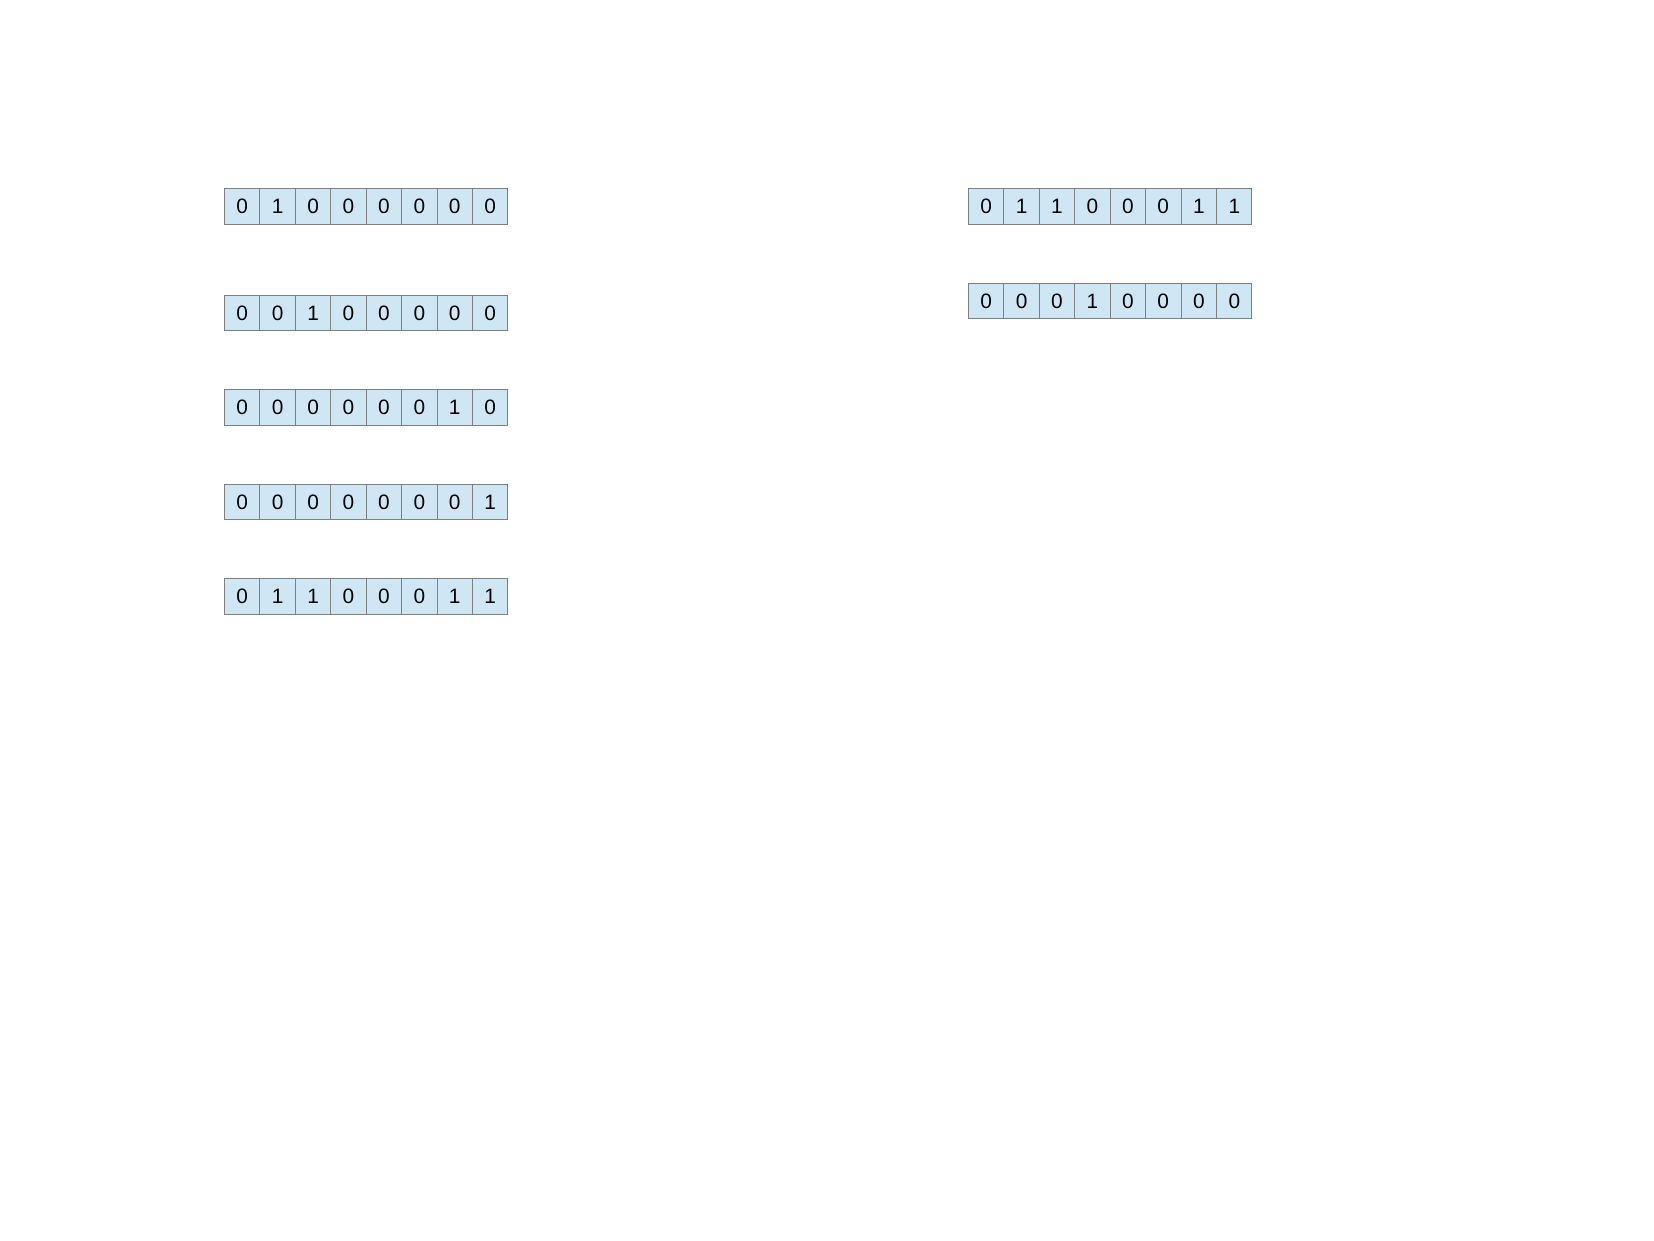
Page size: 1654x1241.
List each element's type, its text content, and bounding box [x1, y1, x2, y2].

text_box 0 [259, 295, 295, 331]
text_box 0 [366, 295, 401, 331]
text_box 0 [259, 389, 295, 426]
text_box 0 [1216, 283, 1252, 319]
text_box 1 [1181, 188, 1216, 225]
text_box 1 [437, 578, 472, 615]
text_box 0 [224, 484, 259, 520]
text_box 0 [295, 484, 330, 520]
text_box 0 [330, 578, 366, 615]
text_box 0 [1181, 283, 1216, 319]
text_box 1 [472, 578, 508, 615]
text_box 0 [224, 295, 259, 331]
text_box 0 [401, 188, 437, 225]
text_box 0 [472, 389, 508, 426]
text_box 0 [1003, 283, 1039, 319]
text_box 0 [1074, 188, 1110, 225]
text_box 0 [968, 283, 1003, 319]
text_box 0 [259, 484, 295, 520]
text_box 1 [472, 484, 508, 520]
text_box 0 [330, 484, 366, 520]
text_box 0 [401, 484, 437, 520]
text_box 1 [1216, 188, 1252, 225]
text_box 0 [472, 295, 508, 331]
text_box 0 [224, 578, 259, 615]
text_box 0 [366, 188, 401, 225]
text_box 0 [401, 295, 437, 331]
text_box 0 [437, 295, 472, 331]
text_box 0 [224, 188, 259, 225]
text_box 1 [1039, 188, 1074, 225]
text_box 1 [259, 188, 295, 225]
text_box 0 [1110, 283, 1145, 319]
text_box 0 [224, 389, 259, 426]
text_box 0 [968, 188, 1003, 225]
text_box 0 [1039, 283, 1074, 319]
text_box 0 [437, 484, 472, 520]
text_box 0 [1145, 283, 1181, 319]
text_box 1 [1003, 188, 1039, 225]
text_box 0 [472, 188, 508, 225]
text_box 0 [366, 484, 401, 520]
text_box 0 [401, 389, 437, 426]
text_box 0 [401, 578, 437, 615]
text_box 1 [1074, 283, 1110, 319]
text_box 0 [295, 188, 330, 225]
text_box 0 [366, 578, 401, 615]
text_box 0 [1110, 188, 1145, 225]
text_box 1 [437, 389, 472, 426]
text_box 0 [366, 389, 401, 426]
text_box 0 [437, 188, 472, 225]
text_box 0 [330, 188, 366, 225]
text_box 0 [295, 389, 330, 426]
text_box 1 [295, 295, 330, 331]
text_box 0 [330, 389, 366, 426]
text_box 1 [259, 578, 295, 615]
text_box 0 [330, 295, 366, 331]
text_box 0 [1145, 188, 1181, 225]
text_box 1 [295, 578, 330, 615]
